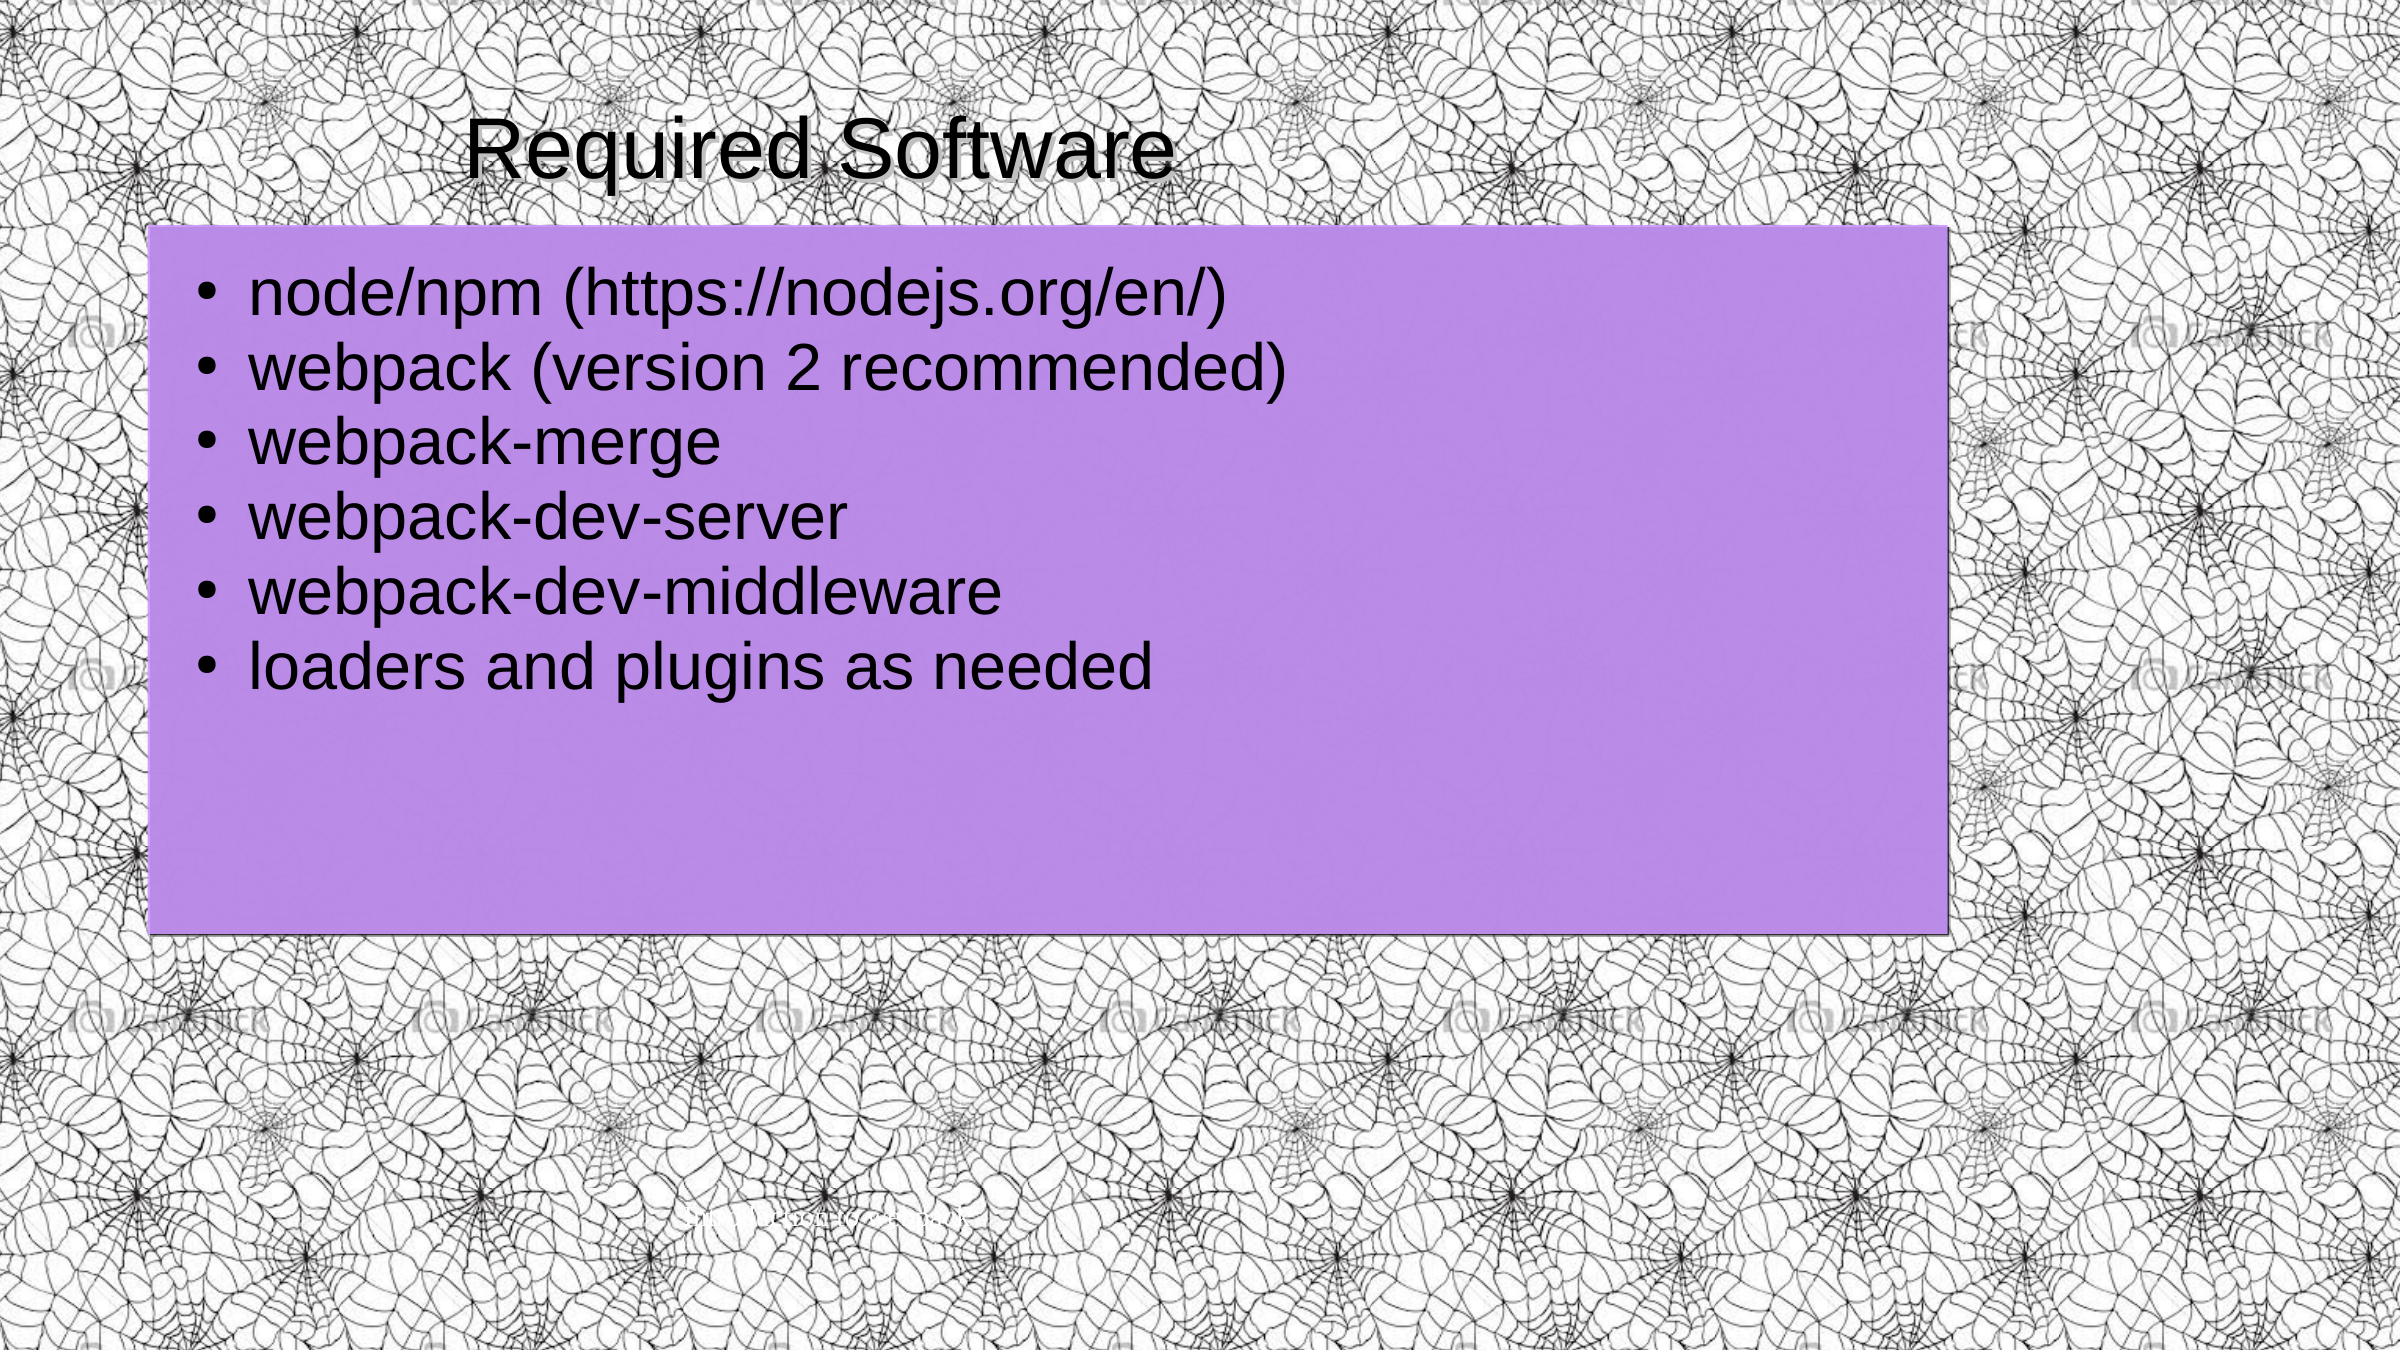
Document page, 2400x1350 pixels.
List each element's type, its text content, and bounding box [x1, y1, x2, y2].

picture [0, 0, 2400, 1350]
list node/npm (https://nodejs.org/en/) webpack (version 2 recommended) webpack-merge webpack-dev-server webpack-dev-middleware loaders and plugins as needed [147, 225, 1948, 964]
title Required Software [135, 45, 1506, 253]
